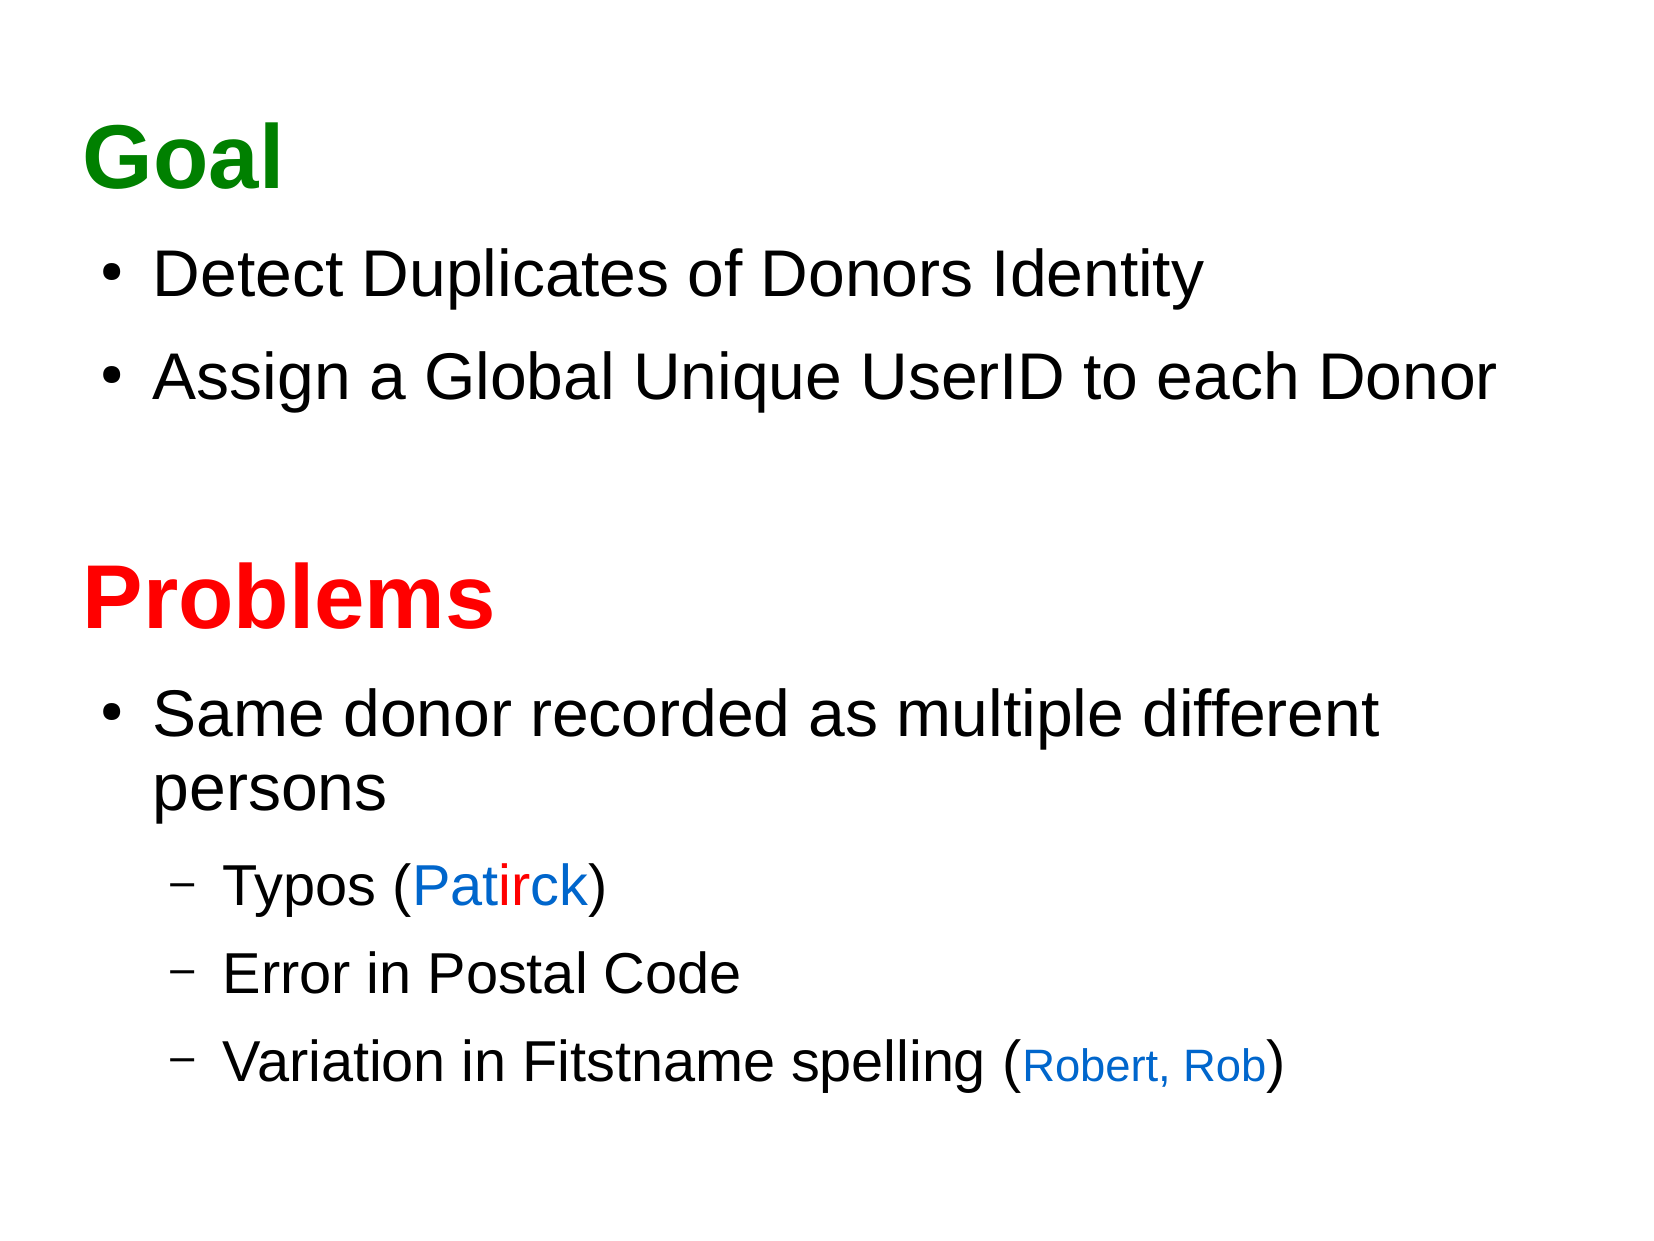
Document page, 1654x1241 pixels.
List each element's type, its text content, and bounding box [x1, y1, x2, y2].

list Goal Detect Duplicates of Donors Identity Assign a Global Unique UserID to each Donor Problems Same donor recorded as multiple different persons Typos (Patirck) Error in Postal Code Variation in Fitstname spelling (Robert, Rob) [82, 106, 1571, 1099]
